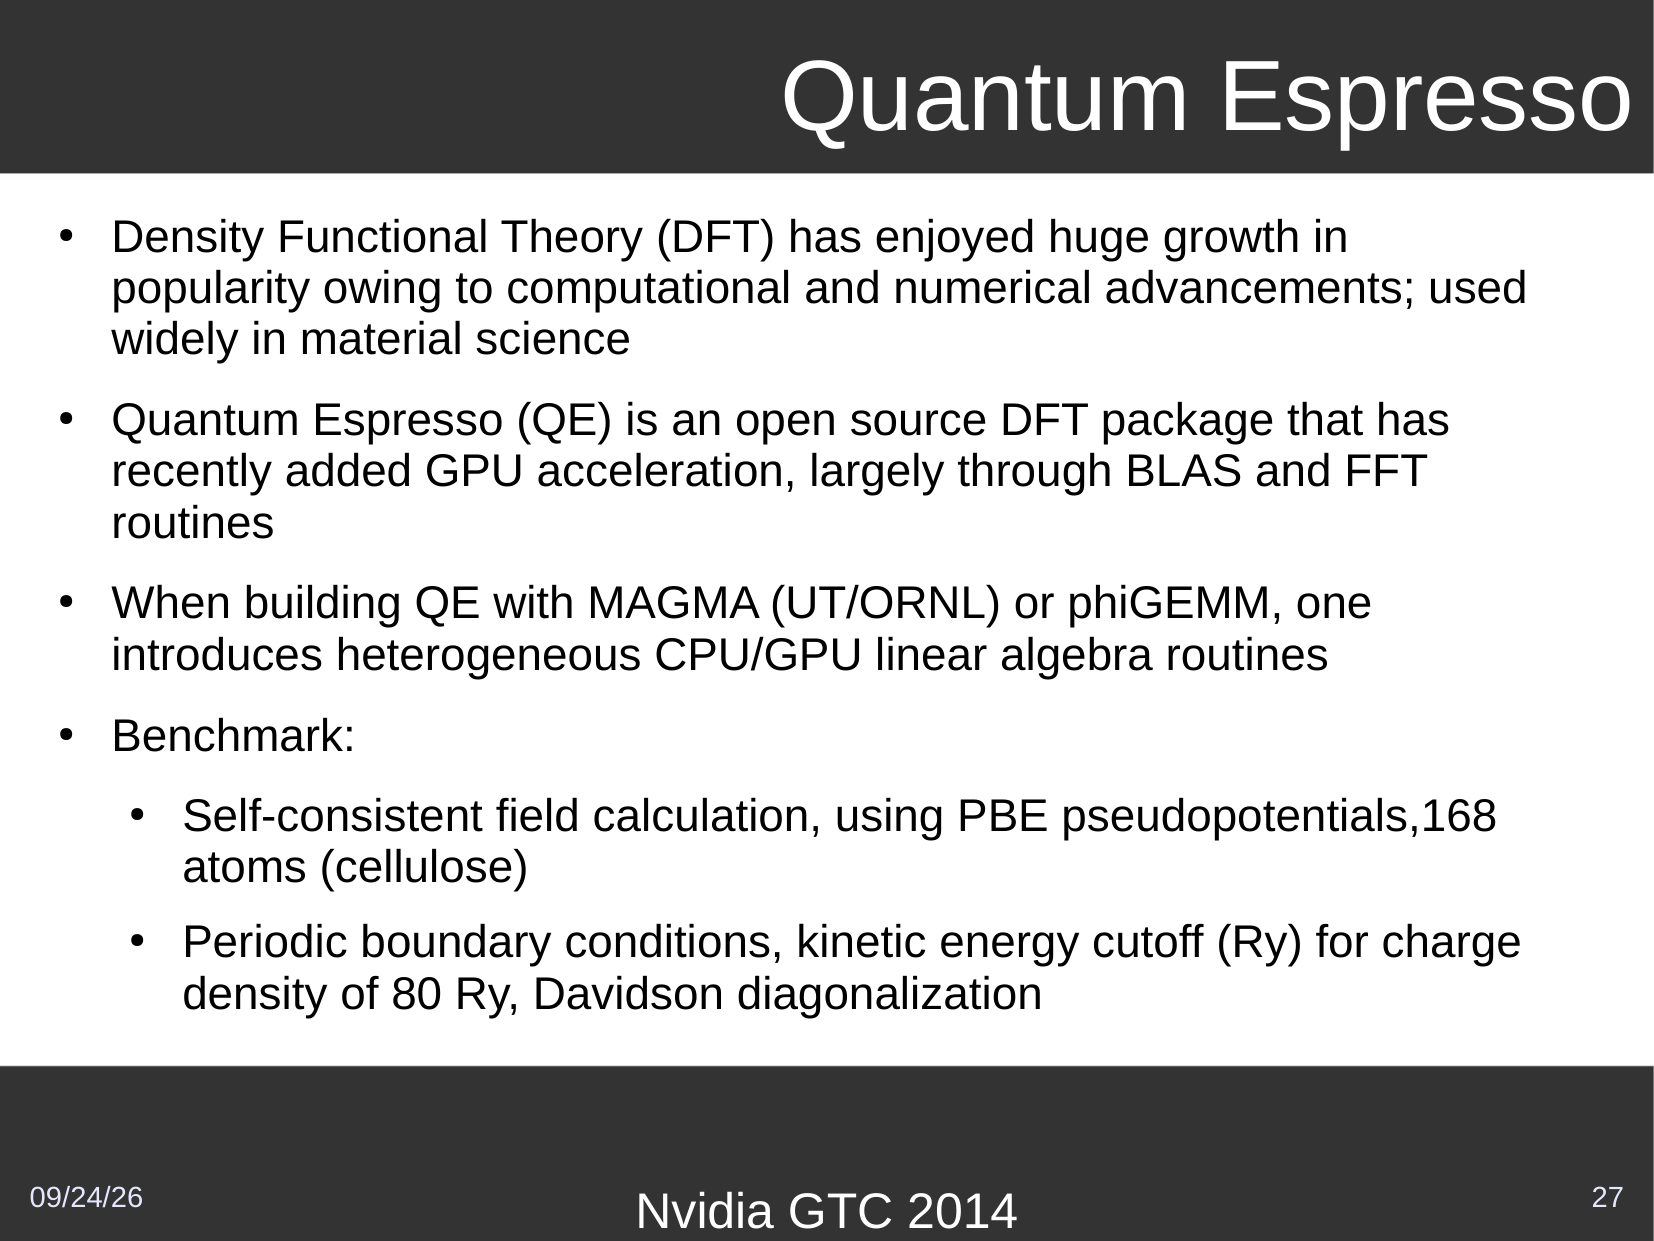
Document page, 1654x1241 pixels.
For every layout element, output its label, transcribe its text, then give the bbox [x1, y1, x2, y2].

title Quantum Espresso [40, 11, 1636, 181]
list Density Functional Theory (DFT) has enjoyed huge growth in popularity owing to computational and numerical advancements; used widely in material science Quantum Espresso (QE) is an open source DFT package that has recently added GPU acceleration, largely through BLAS and FFT routines When building QE with MAGMA (UT/ORNL) or phiGEMM, one introduces heterogeneous CPU/GPU linear algebra routines Benchmark: Self-consistent field calculation, using PBE pseudopotentials,168 atoms (cellulose) Periodic boundary conditions, kinetic energy cutoff (Ry) for charge density of 80 Ry, Davidson diagonalization [40, 210, 1561, 1019]
picture [0, 0, 1654, 1241]
text_box Nvidia GTC 2014 [29, 1182, 1625, 1239]
